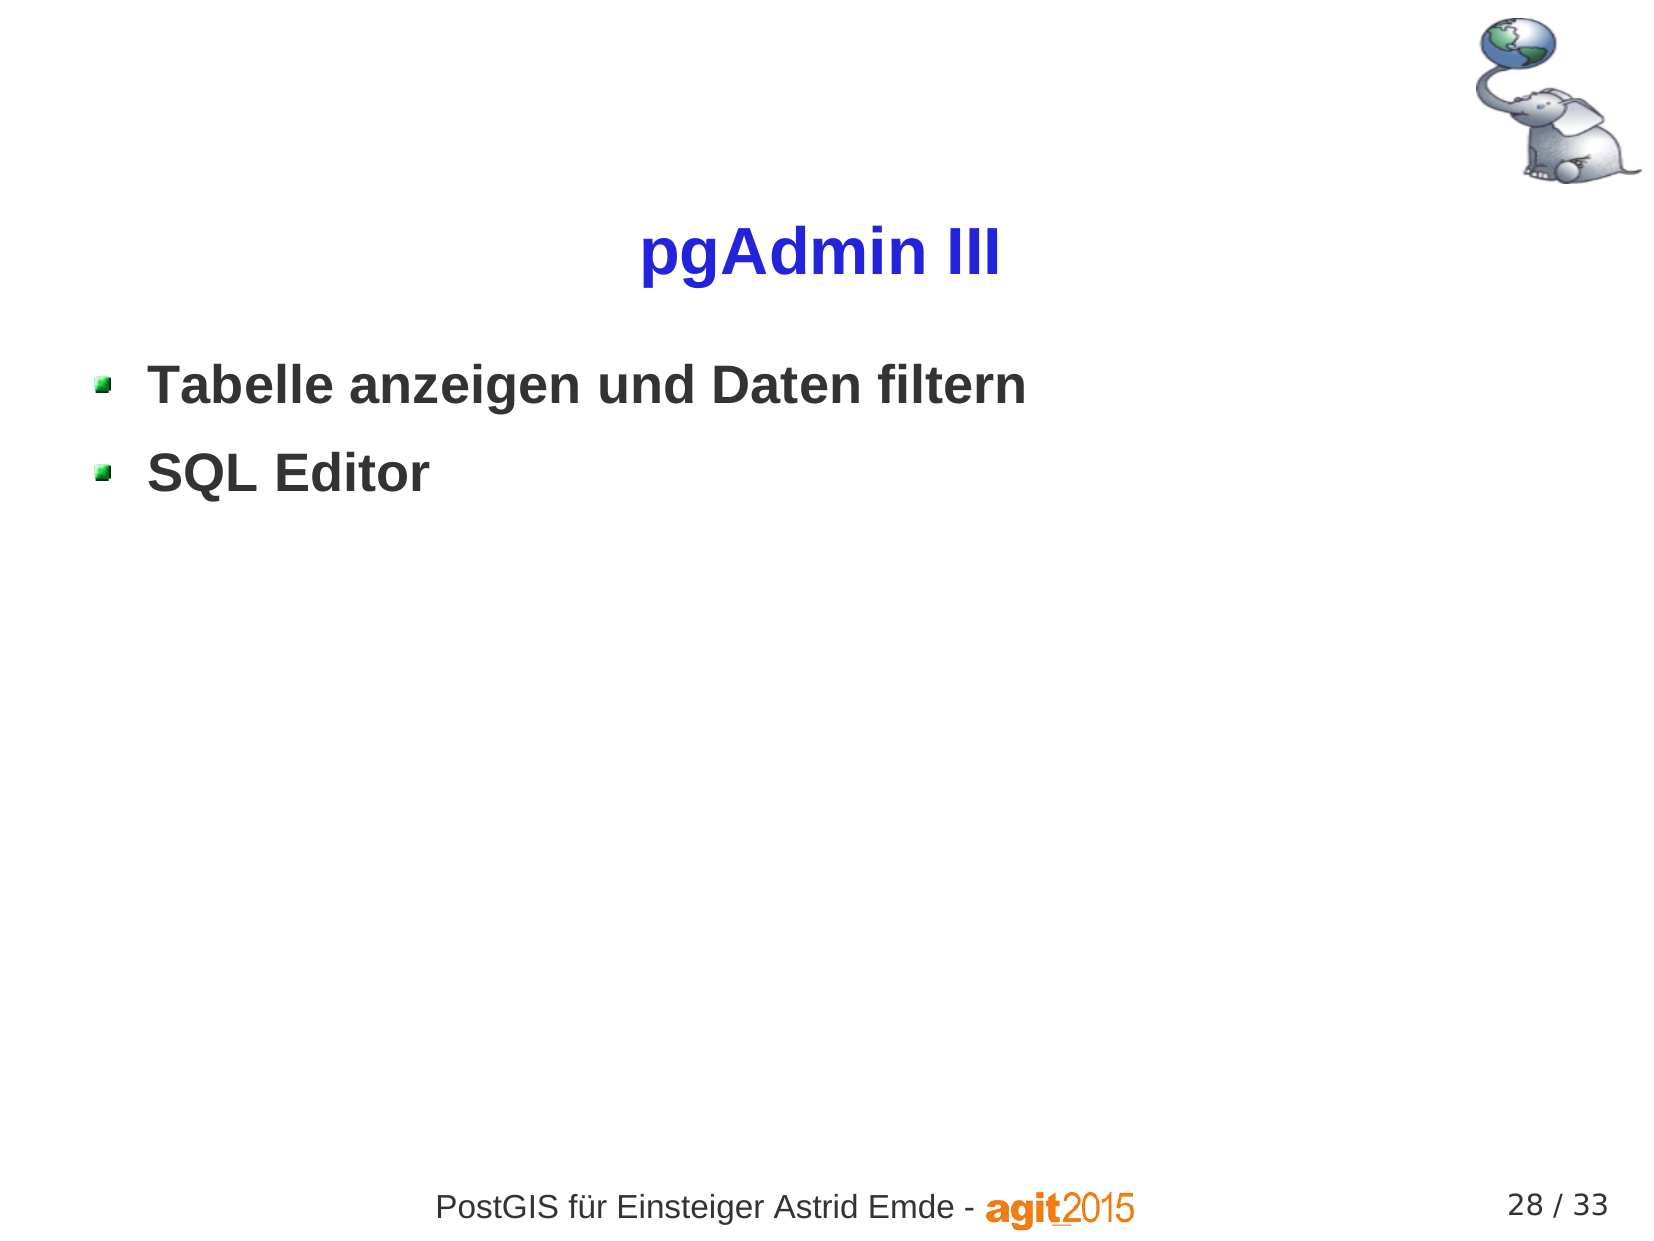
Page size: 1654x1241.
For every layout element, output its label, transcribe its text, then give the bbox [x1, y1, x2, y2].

picture [1476, 18, 1642, 184]
picture [986, 1192, 1134, 1231]
list Tabelle anzeigen und Daten filtern SQL Editor [76, 354, 1565, 1173]
title pgAdmin III [76, 177, 1565, 325]
